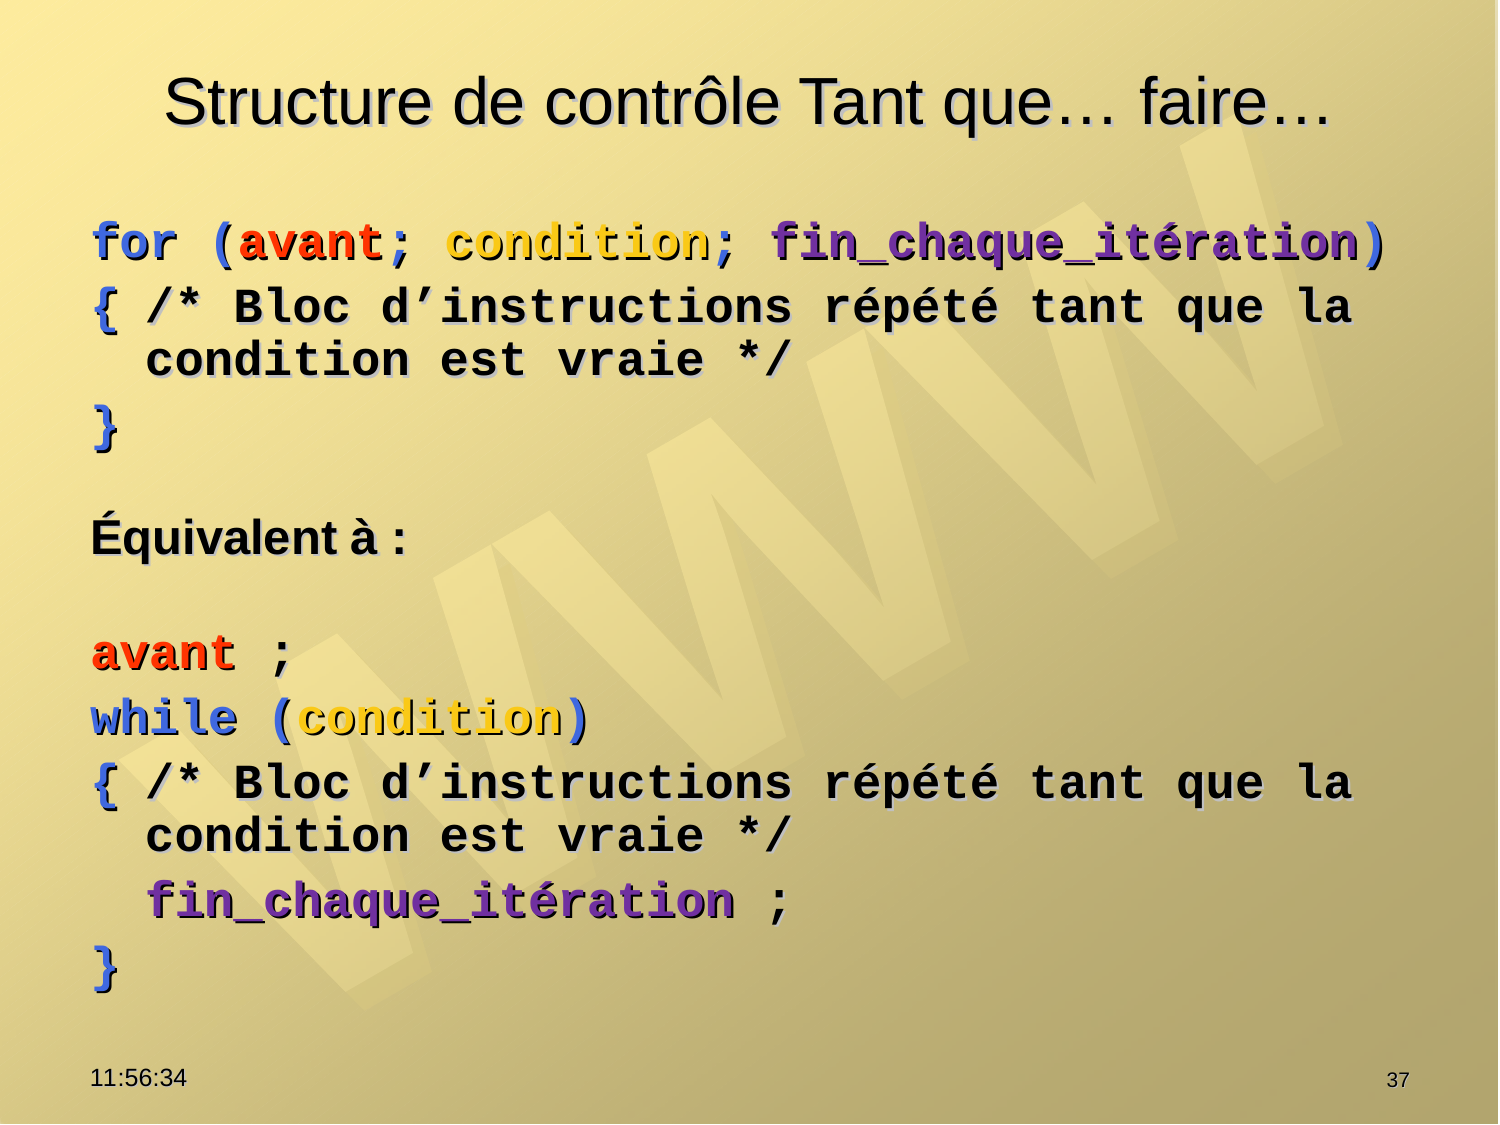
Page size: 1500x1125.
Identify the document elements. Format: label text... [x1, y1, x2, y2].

list for (avant; condition; fin_chaque_itération) { /* Bloc d’instructions répété tant que la condition est vraie */ } Équivalent à : avant ; while (condition) { /* Bloc d’instructions répété tant que la condition est vraie */ fin_chaque_itération ; } [75, 208, 1426, 1007]
text_box 18:45:30 [74, 1058, 426, 1100]
title Structure de contrôle Tant que… faire… [75, 45, 1426, 152]
text_box <numéro> [1074, 1058, 1426, 1100]
